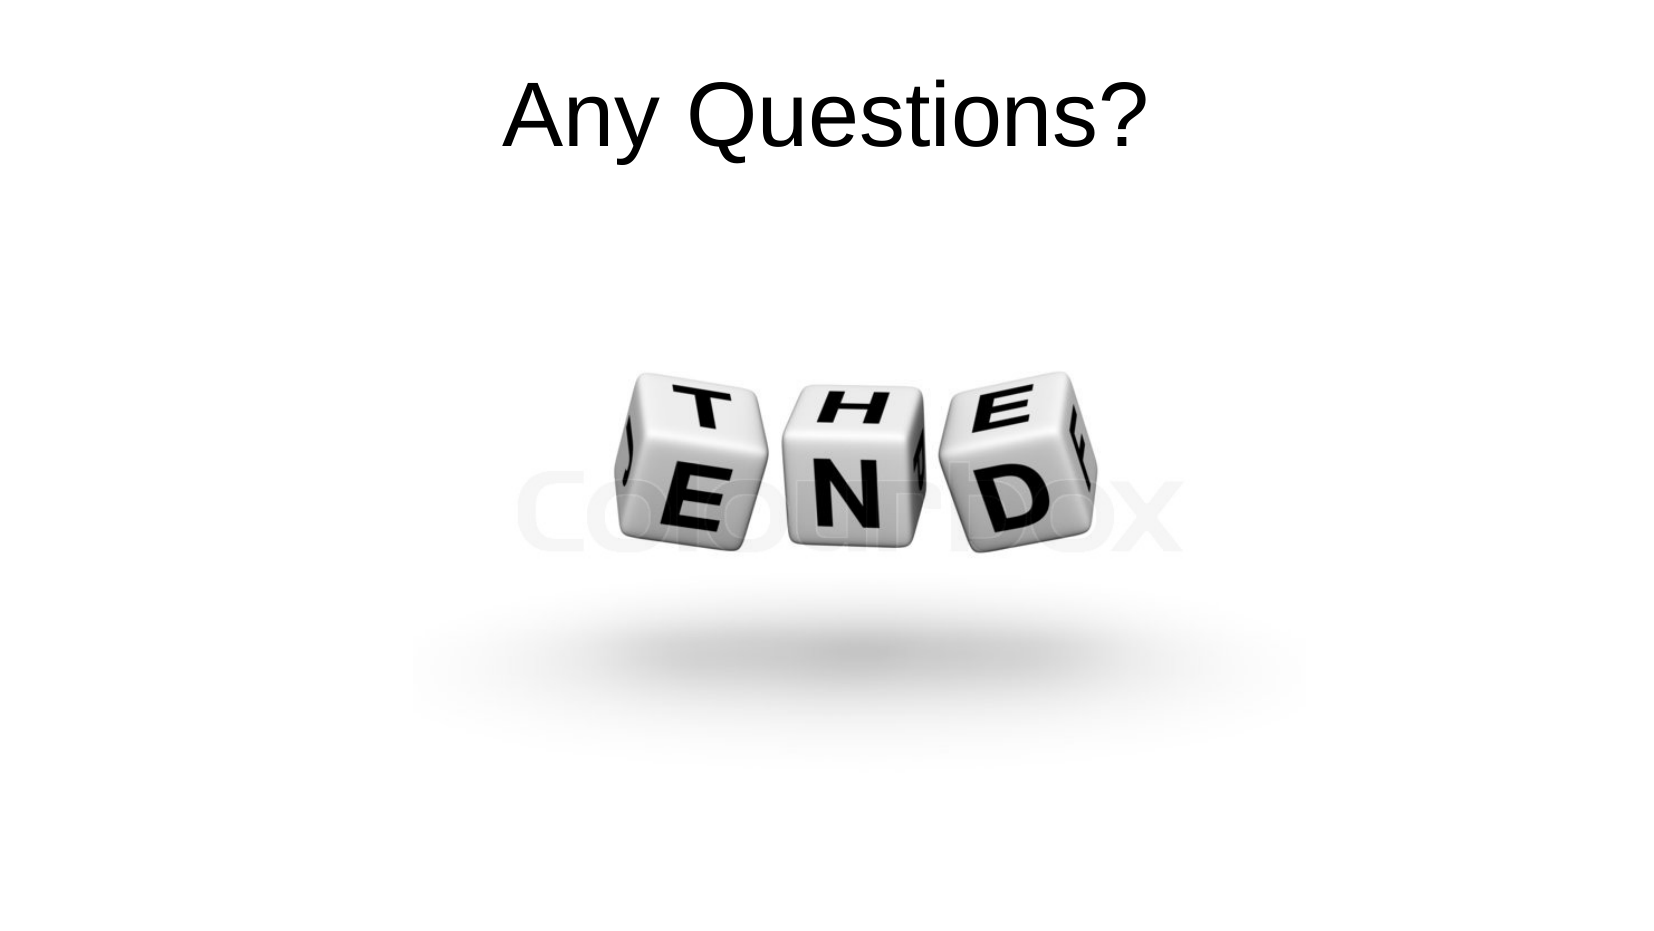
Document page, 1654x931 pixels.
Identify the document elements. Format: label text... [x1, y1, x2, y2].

title Any Questions? [82, 37, 1571, 193]
picture [413, 192, 1306, 827]
